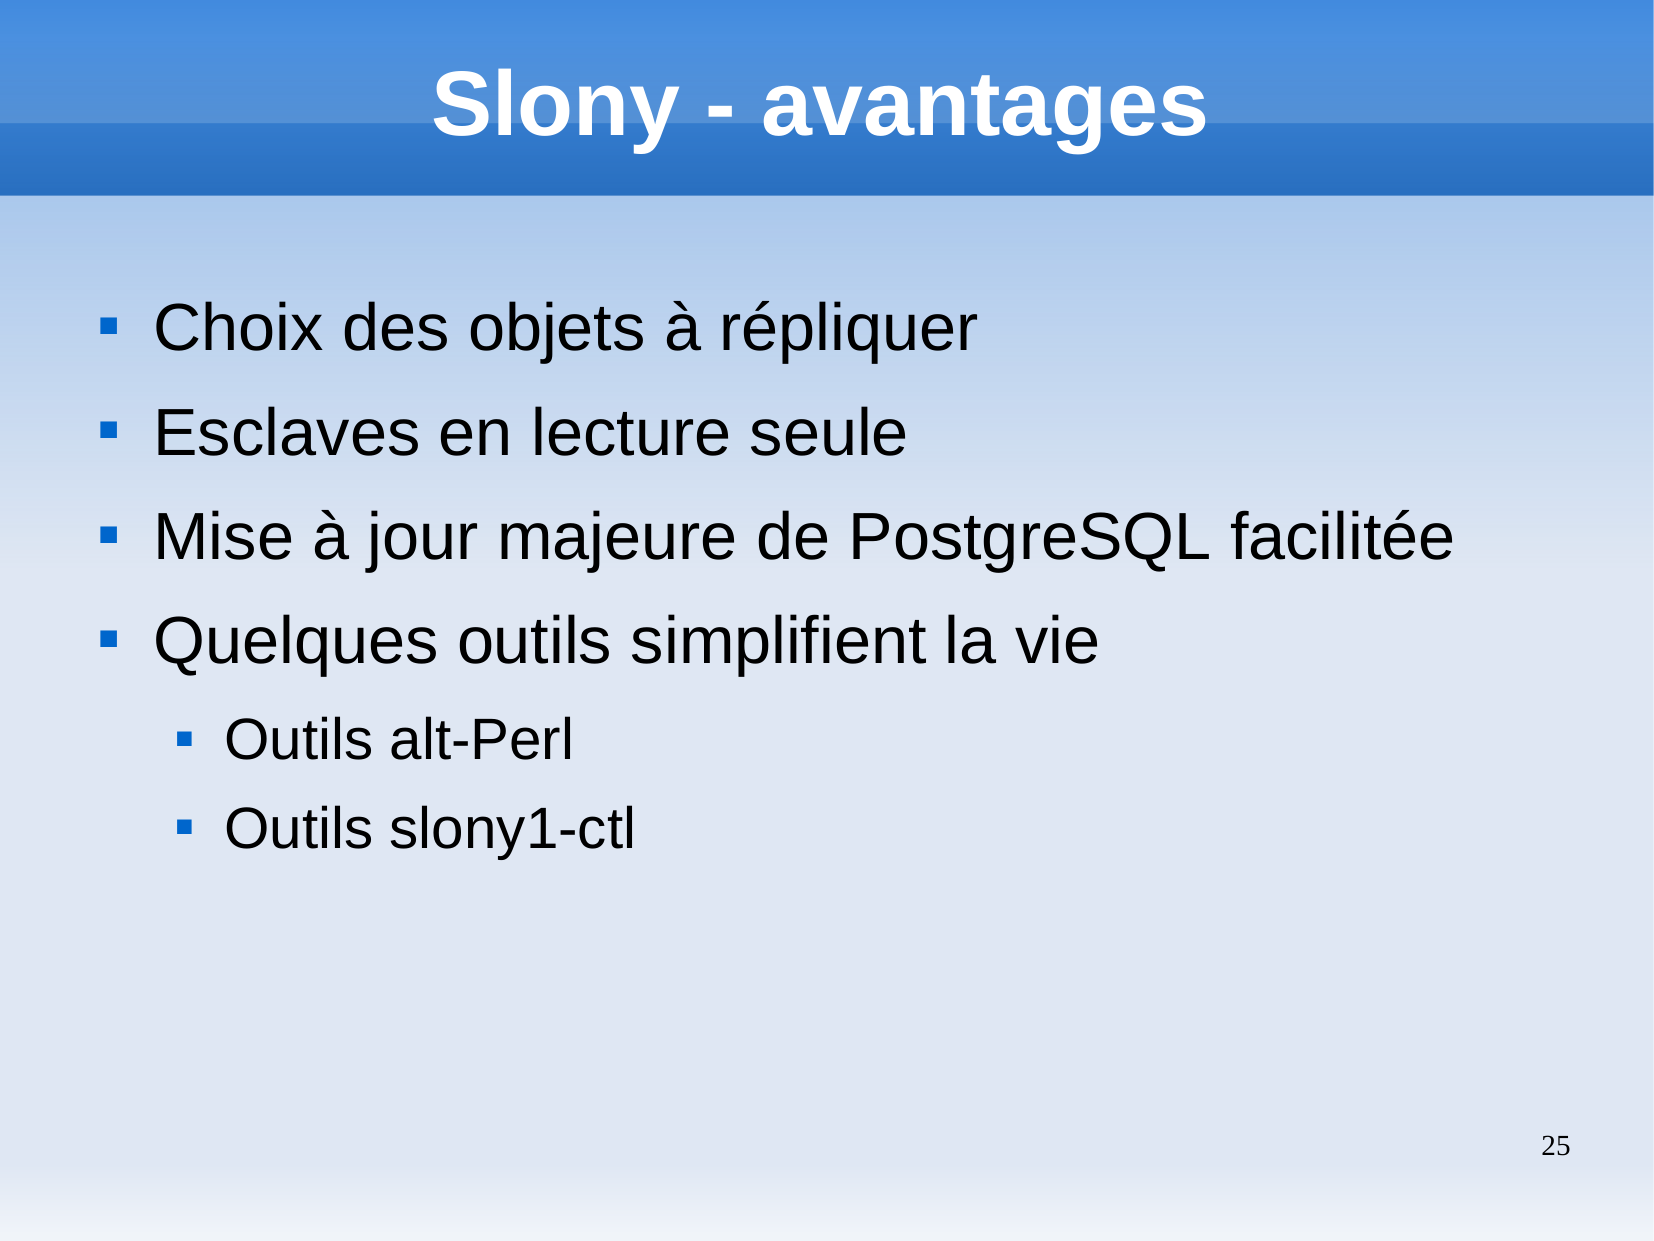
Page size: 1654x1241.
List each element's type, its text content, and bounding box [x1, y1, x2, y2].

picture [0, 0, 1654, 1241]
title Slony - avantages [76, 7, 1565, 200]
list Choix des objets à répliquer Esclaves en lecture seule Mise à jour majeure de PostgreSQL facilitée Quelques outils simplifient la vie Outils alt-Perl Outils slony1-ctl [82, 290, 1571, 1094]
